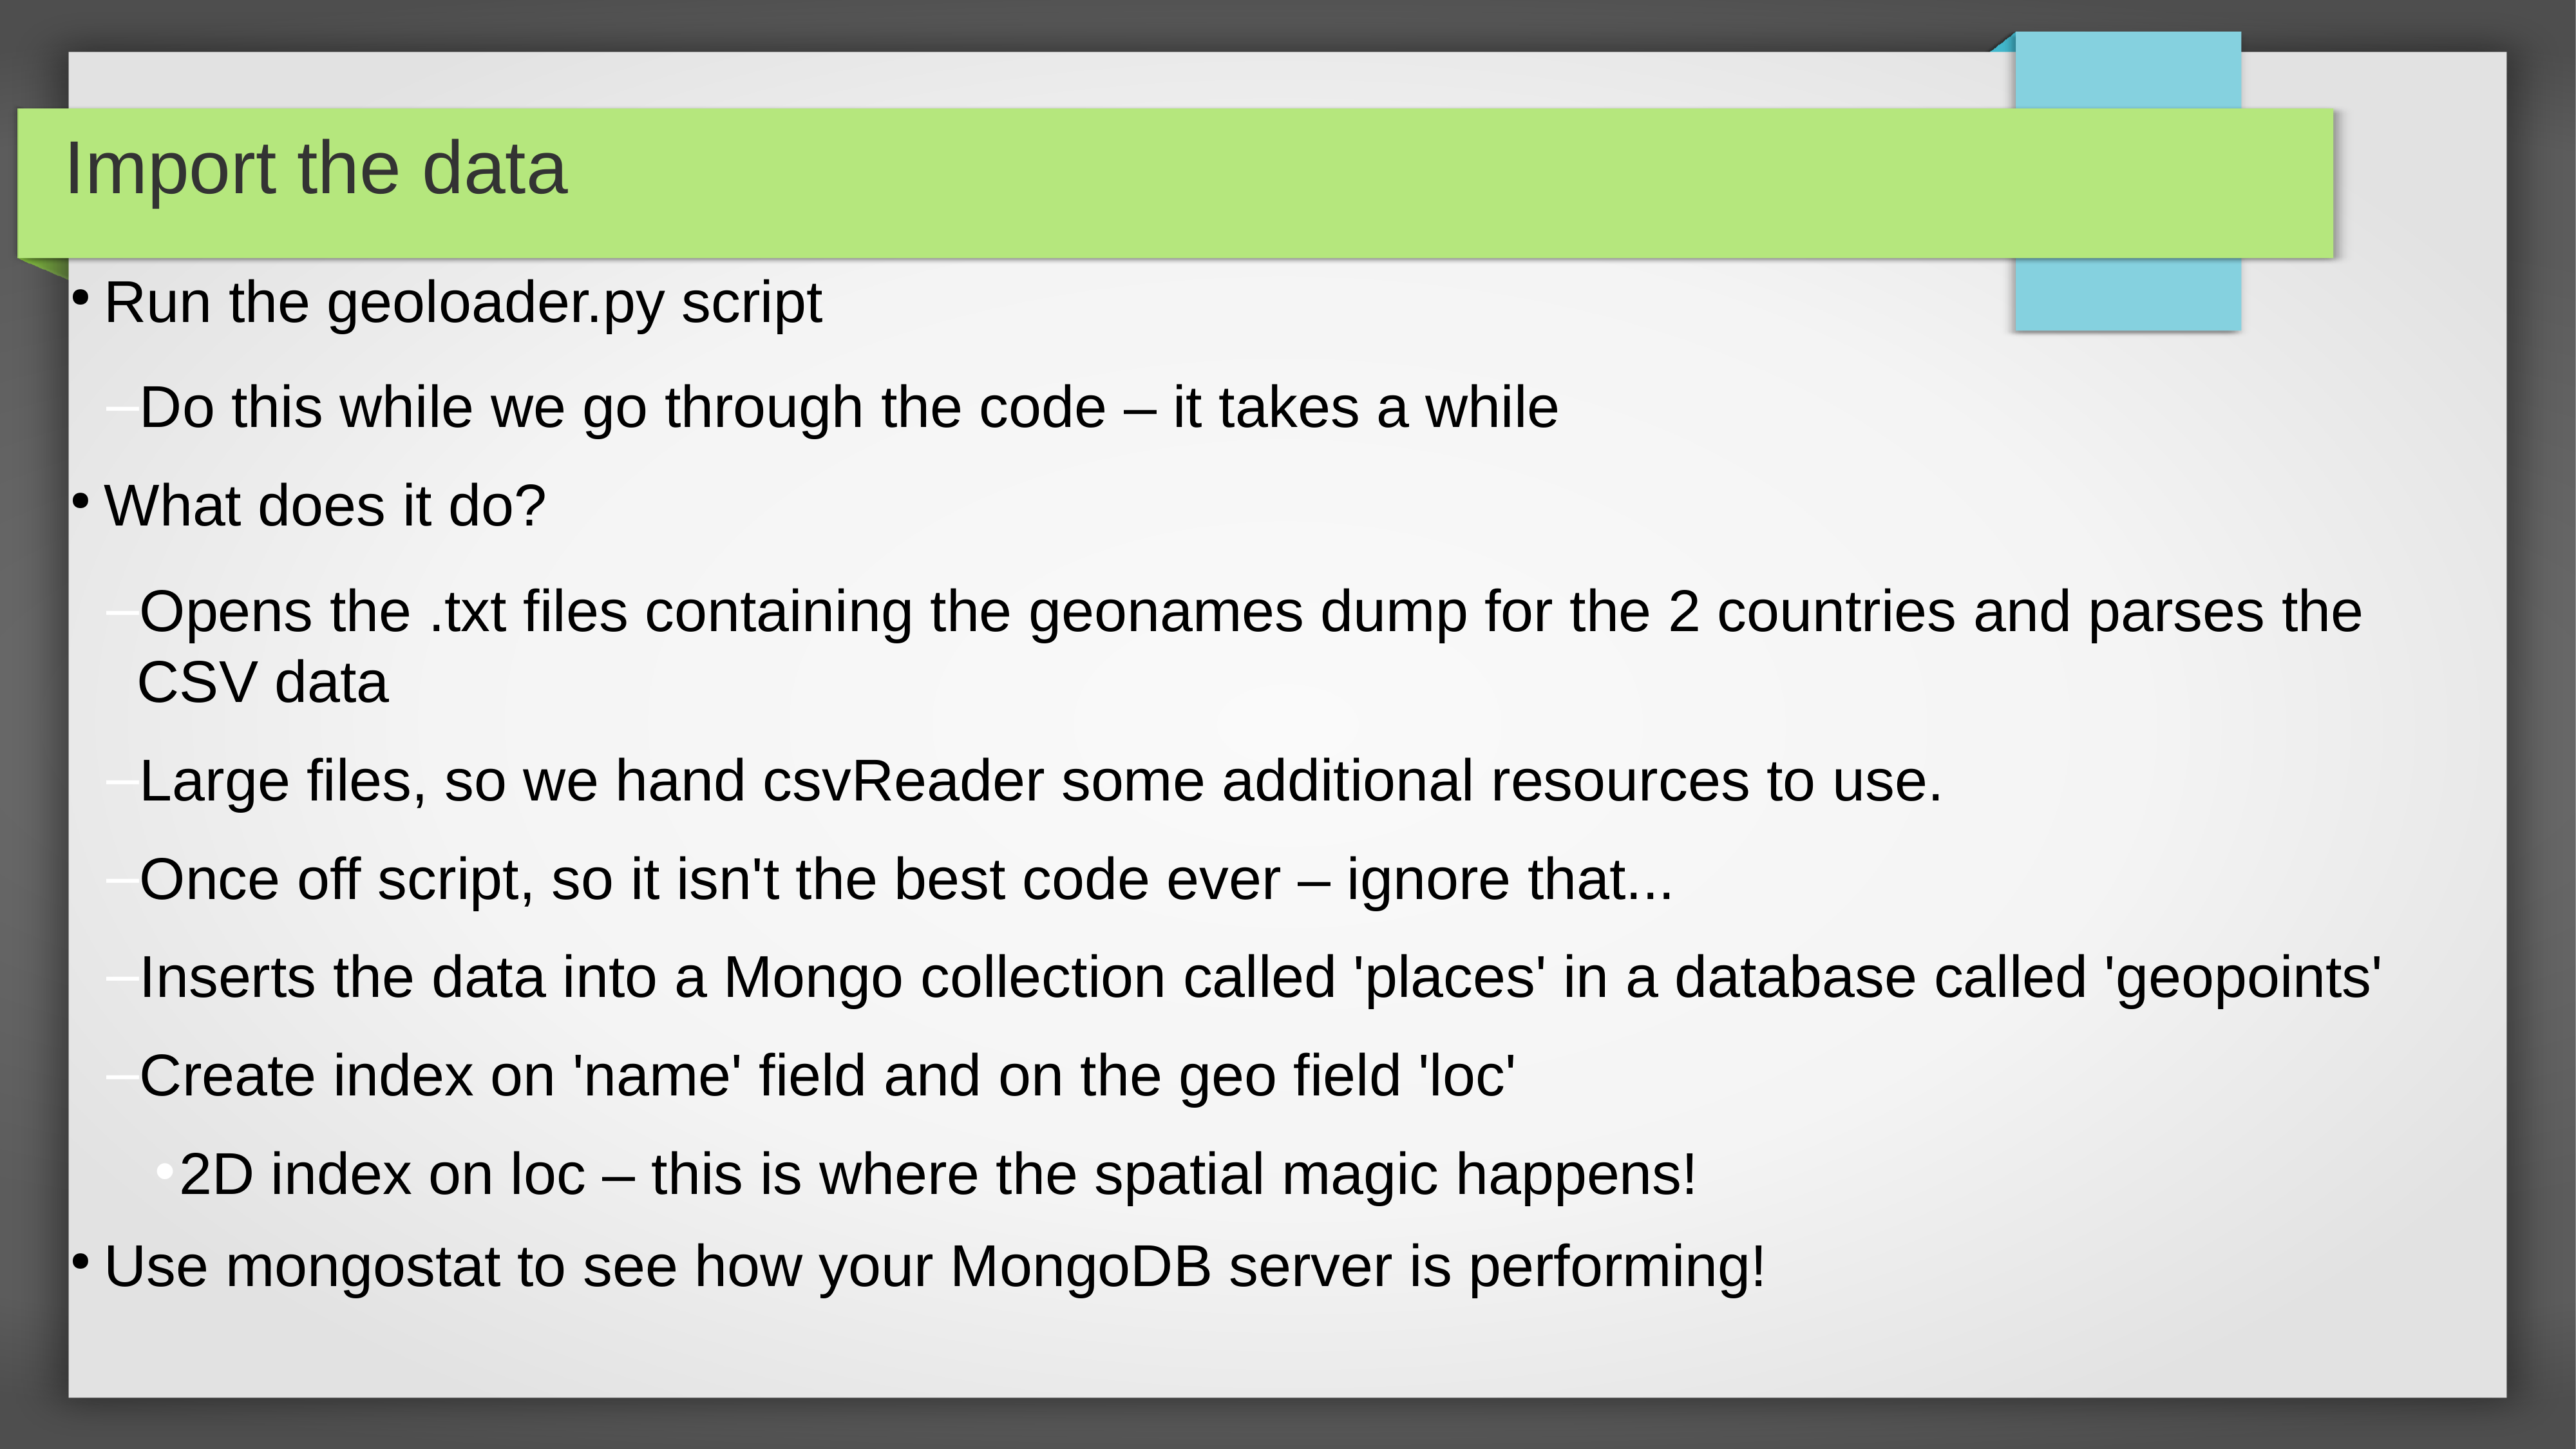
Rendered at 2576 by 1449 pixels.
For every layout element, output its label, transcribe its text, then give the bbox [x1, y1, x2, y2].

picture [0, 0, 2576, 1449]
title Import the data [59, 76, 2488, 251]
list Run the geoloader.py script Do this while we go through the code – it takes a while What does it do? Opens the .txt files containing the geonames dump for the 2 countries and parses the CSV data Large files, so we hand csvReader some additional resources to use. Once off script, so it isn't the best code ever – ignore that... Inserts the data into a Mongo collection called 'places' in a database called 'geopoints' Create index on 'name' field and on the geo field 'loc' 2D index on loc – this is where the spatial magic happens! Use mongostat to see how your MongoDB server is performing! [58, 263, 2487, 1449]
